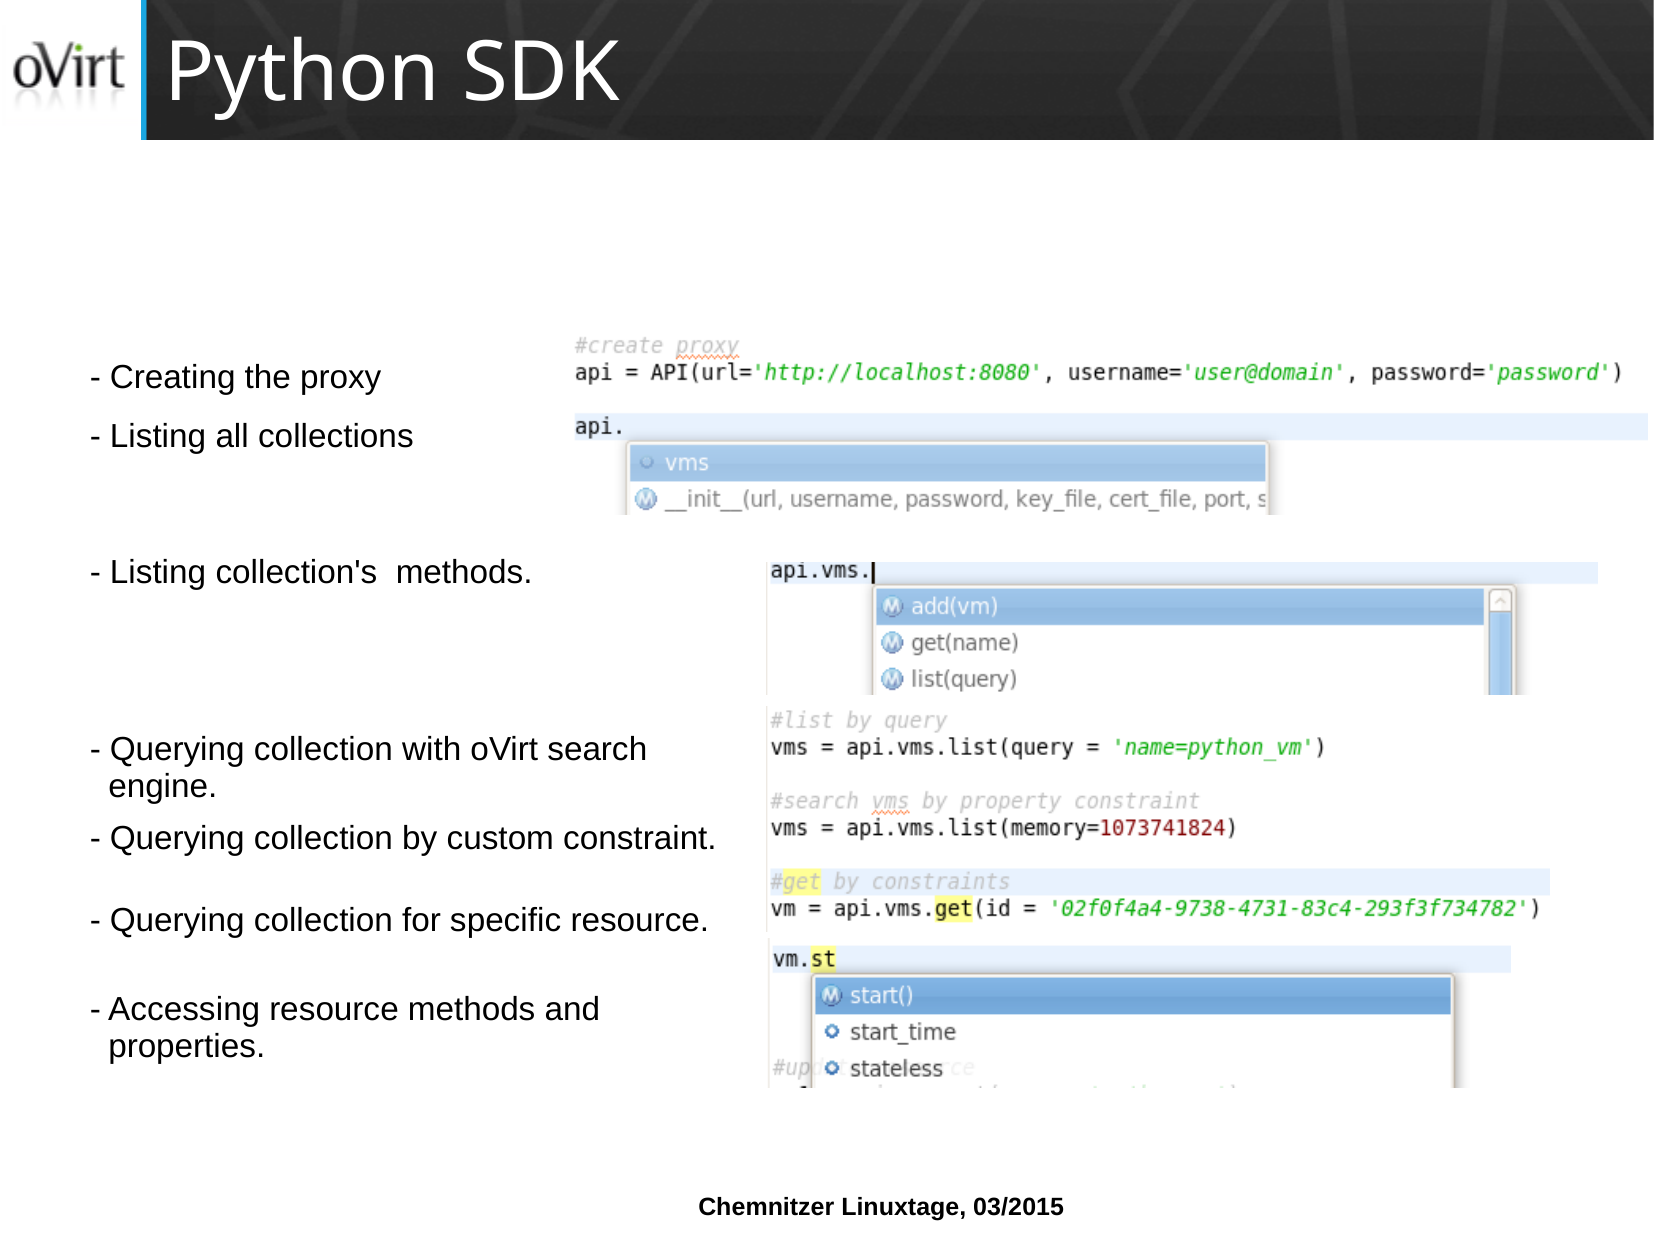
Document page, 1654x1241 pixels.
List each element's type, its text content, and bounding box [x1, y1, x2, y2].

picture [766, 562, 1598, 695]
picture [762, 938, 1511, 1088]
title [82, 37, 1571, 225]
text_box - Listing collection's methods. [75, 546, 638, 598]
text_box [86, 244, 1576, 1053]
text_box - Creating the proxy [75, 351, 526, 404]
picture [0, 0, 1654, 140]
text_box - Querying collection with oVirt search engine. [75, 723, 788, 813]
text_box - Listing all collections [75, 410, 526, 463]
picture [572, 331, 1648, 515]
text_box - Querying collection by custom constraint. [75, 811, 751, 864]
title Python SDK [164, 18, 1653, 119]
text_box - Querying collection for specific resource. [75, 894, 751, 947]
picture [766, 706, 1550, 933]
text_box - Accessing resource methods and properties. [75, 983, 751, 1072]
